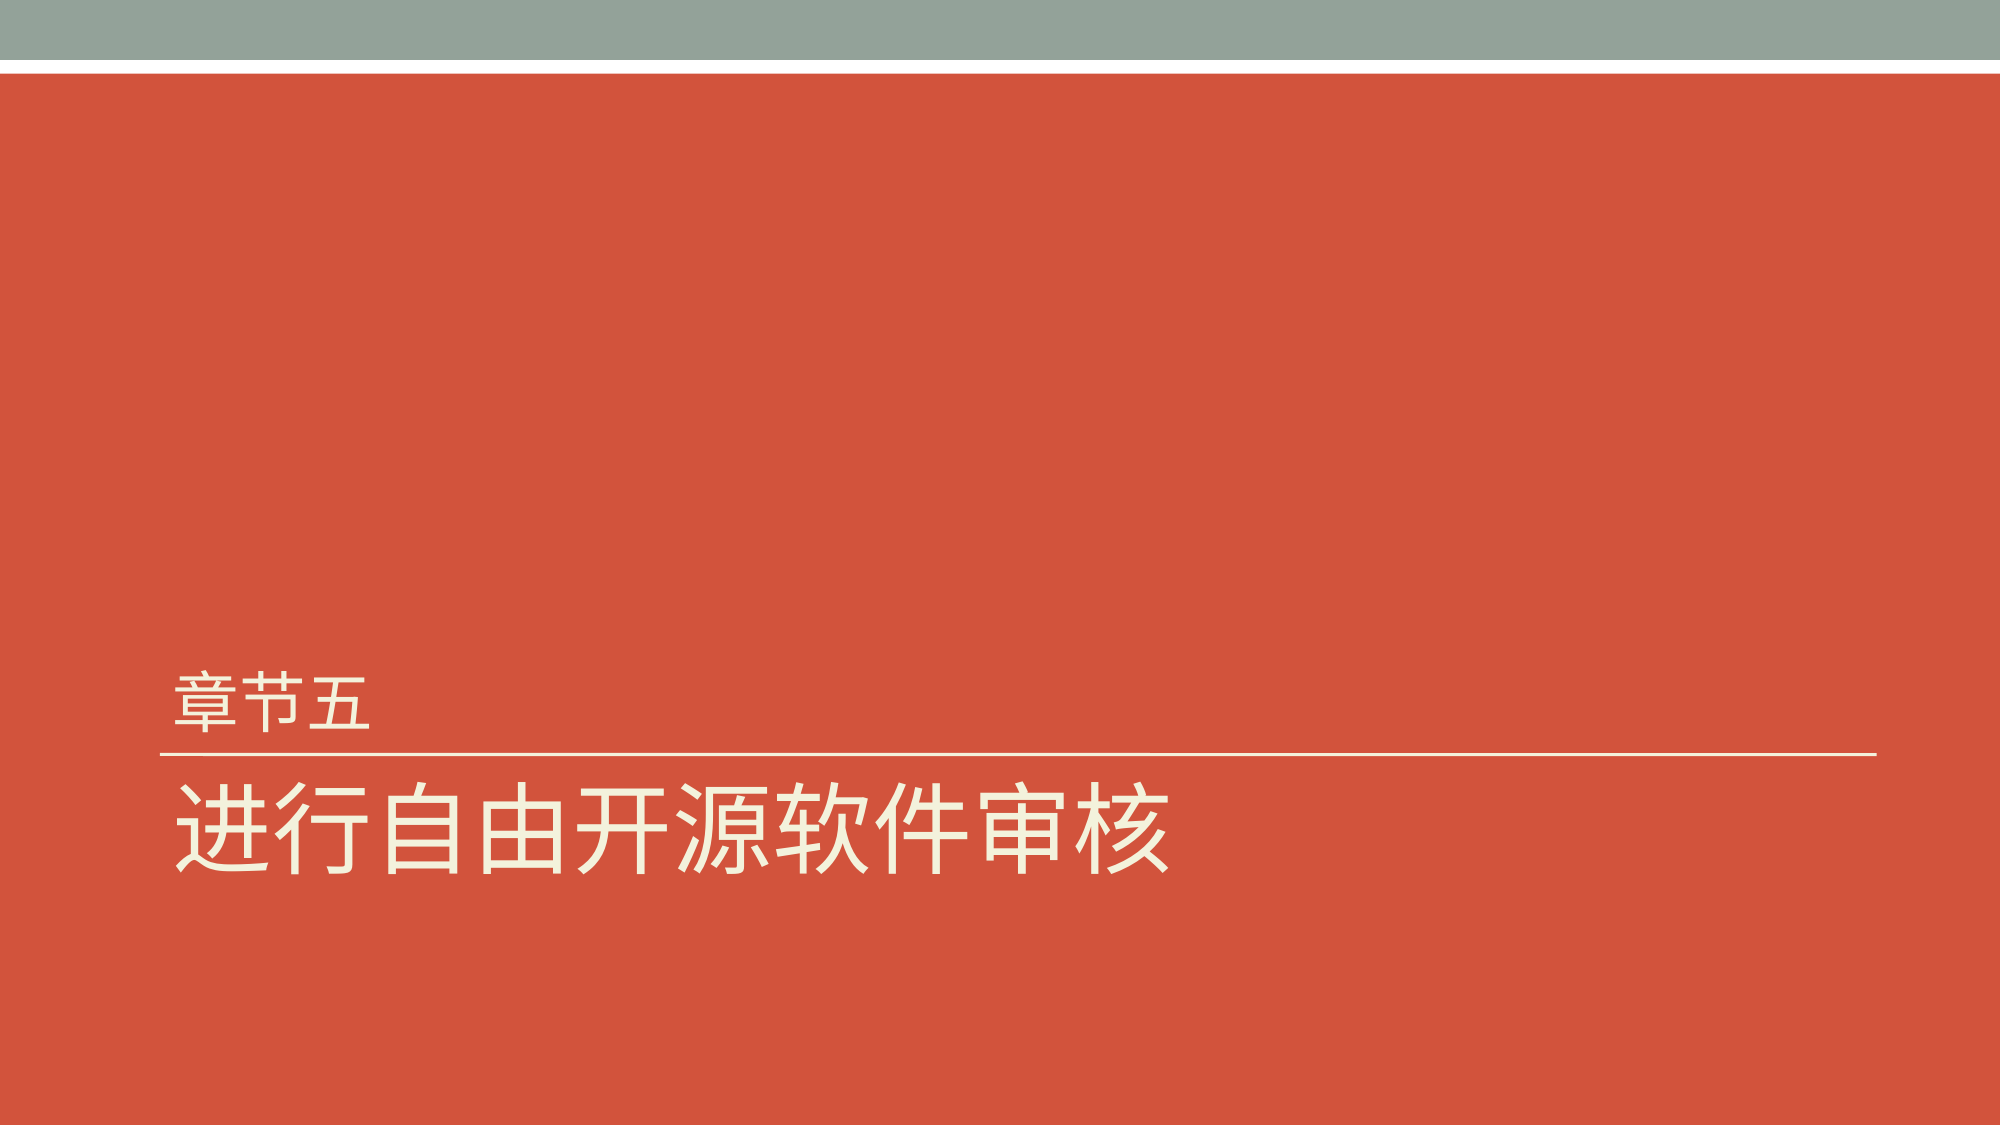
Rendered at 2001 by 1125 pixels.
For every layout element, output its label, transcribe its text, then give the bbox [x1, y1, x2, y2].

list 进行自由开源软件审核 [157, 758, 1858, 1006]
title 章节五 [157, 387, 1858, 749]
